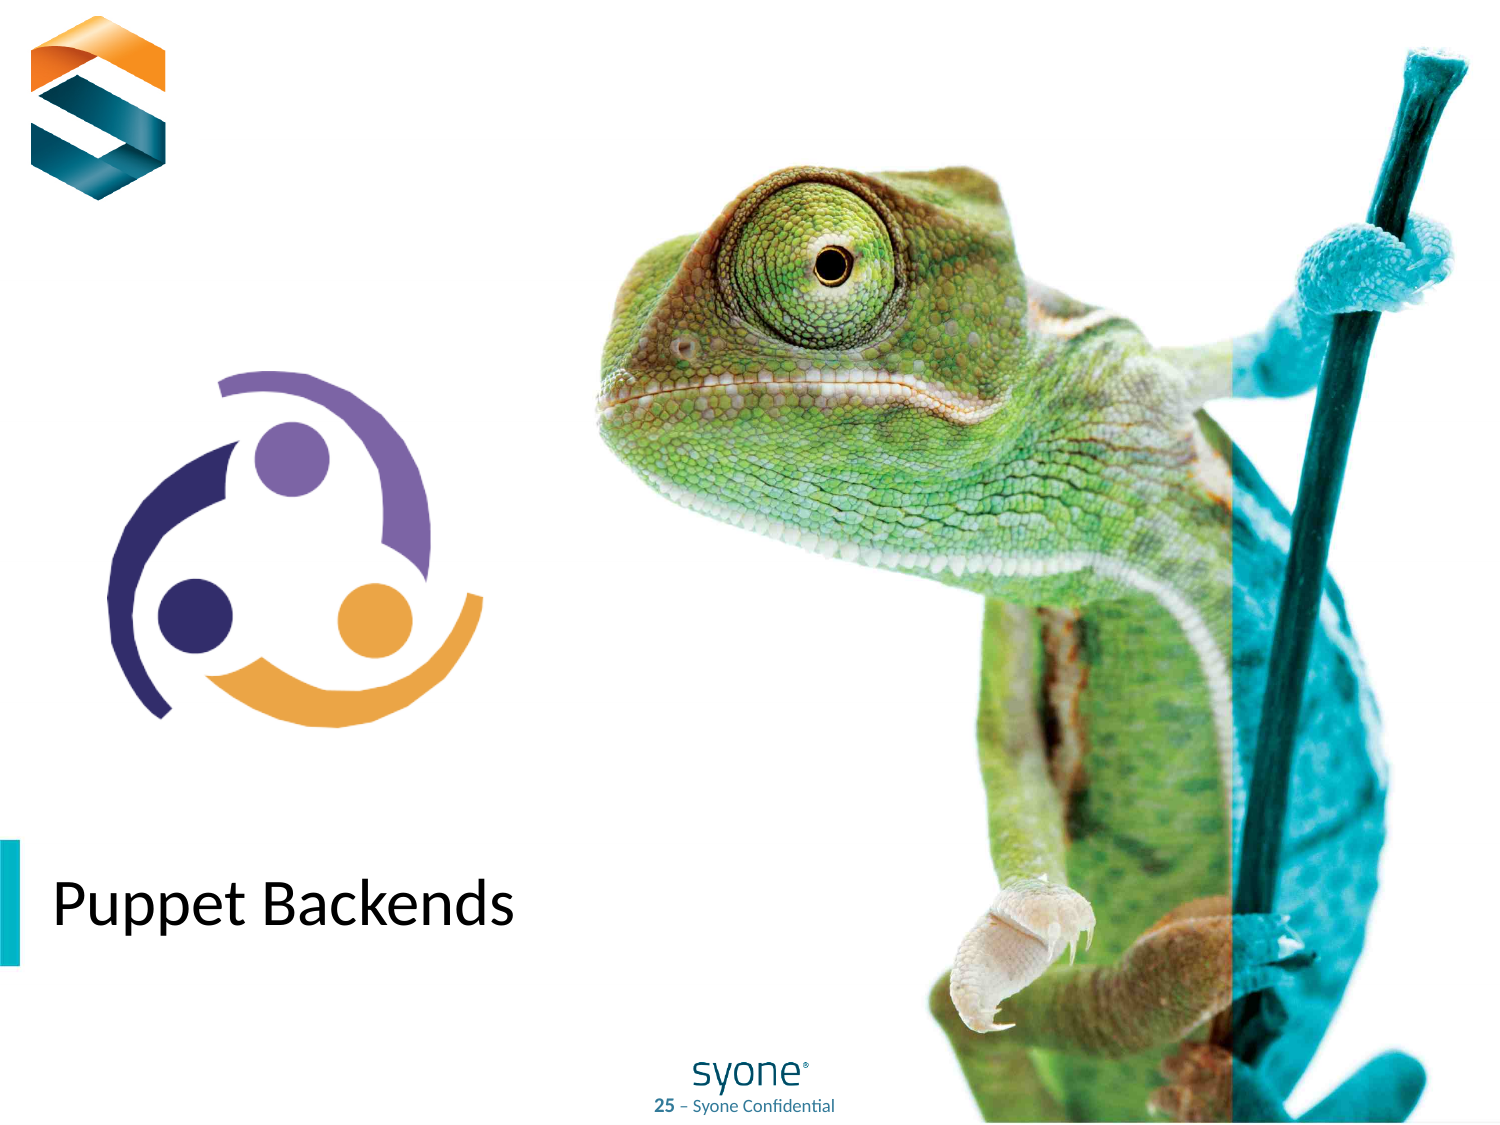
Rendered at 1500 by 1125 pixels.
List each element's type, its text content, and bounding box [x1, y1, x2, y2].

title Puppet Backends [37, 839, 907, 958]
picture [0, 0, 1500, 1125]
